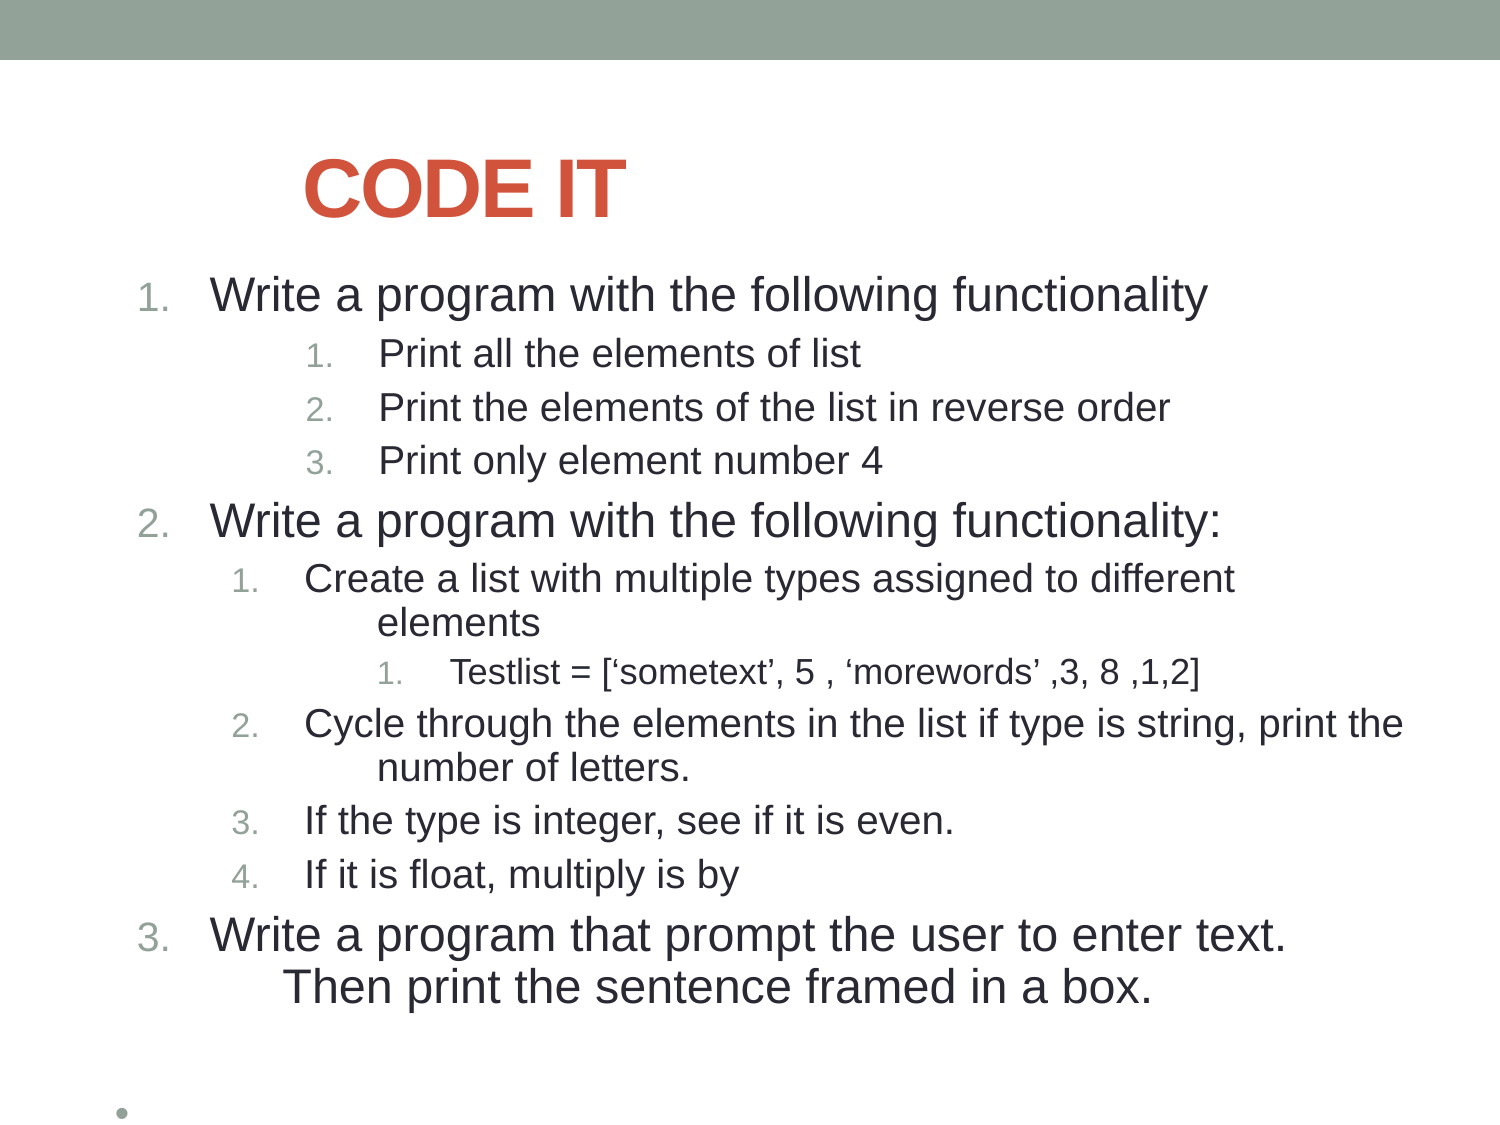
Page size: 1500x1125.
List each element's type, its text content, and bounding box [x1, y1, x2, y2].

list Write a program with the following functionality Print all the elements of list Print the elements of the list in reverse order Print only element number 4 Write a program with the following functionality: Create a list with multiple types assigned to different elements Testlist = [‘sometext’, 5 , ‘morewords’ ,3, 8 ,1,2] Cycle through the elements in the list if type is string, print the number of letters. If the type is integer, see if it is even. If it is float, multiply is by Write a program that prompt the user to enter text. Then print the sentence framed in a box. [99, 262, 1426, 1026]
title CODE IT [287, 125, 1440, 244]
